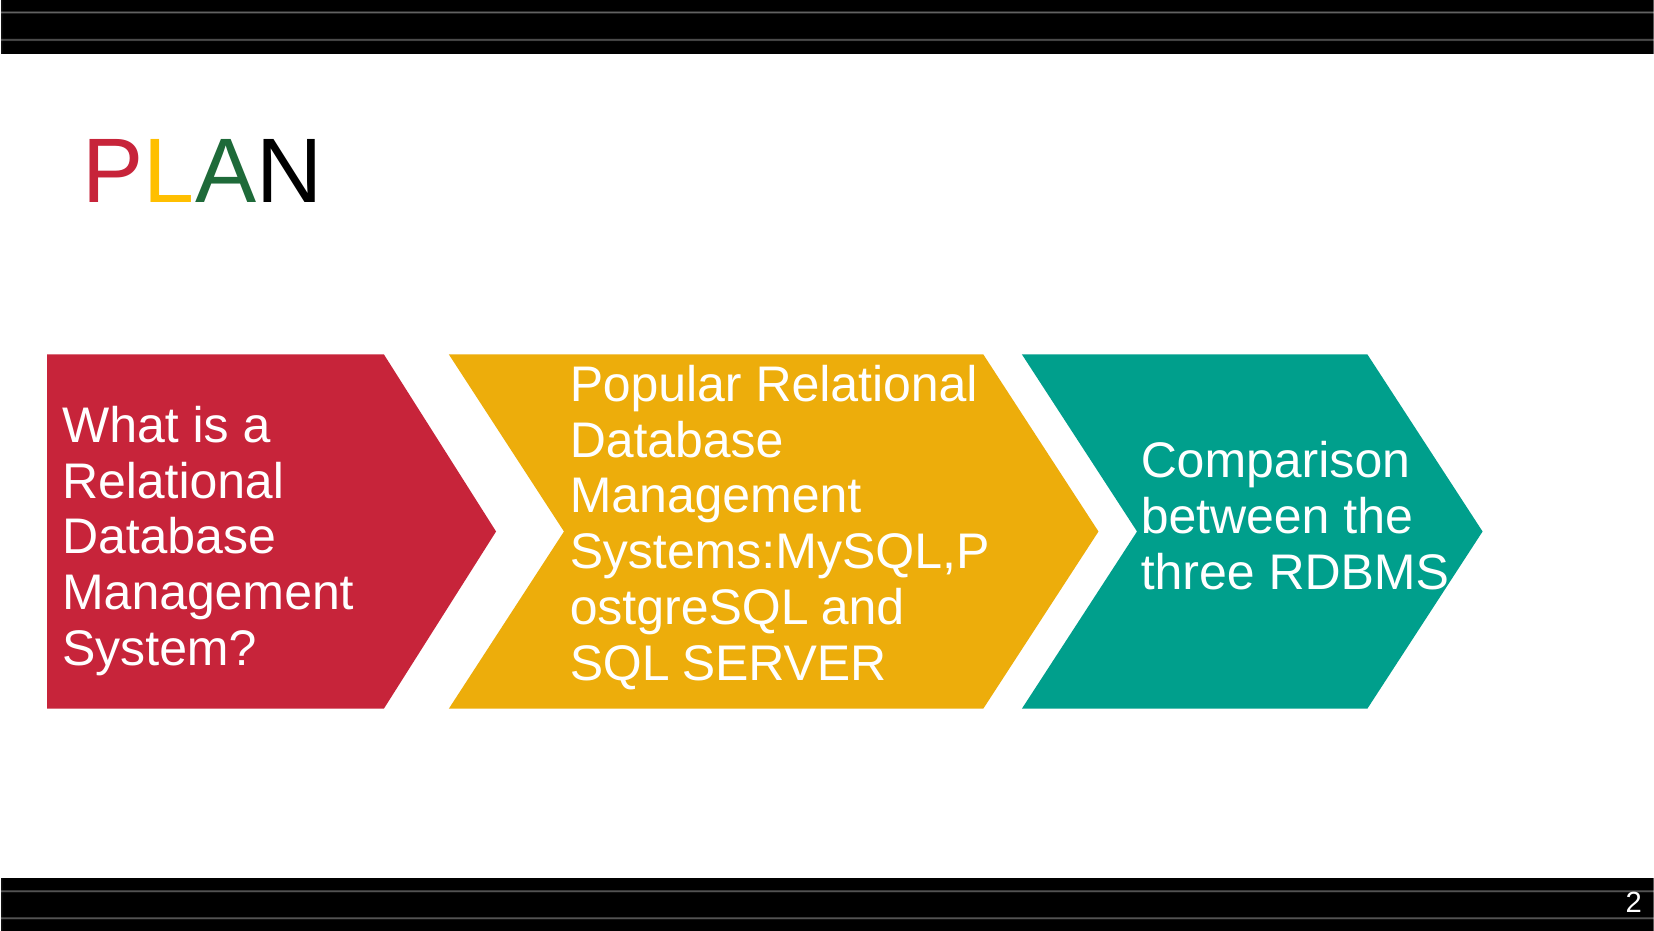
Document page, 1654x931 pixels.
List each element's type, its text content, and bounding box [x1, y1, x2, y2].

text_box [47, 354, 497, 709]
text_box [448, 545, 990, 709]
text_box Comparison between the three RDBMS [1126, 425, 1501, 608]
text_box Popular Relational Database Management Systems:MySQL,PostgreSQL and SQL SERVER [555, 348, 1022, 699]
title PLAN [82, 92, 1571, 249]
text_box [448, 354, 555, 518]
picture [1, 0, 1654, 54]
text_box What is a Relational Database Management System? [47, 389, 387, 684]
picture [1, 878, 1654, 931]
text_box [1022, 413, 1099, 650]
